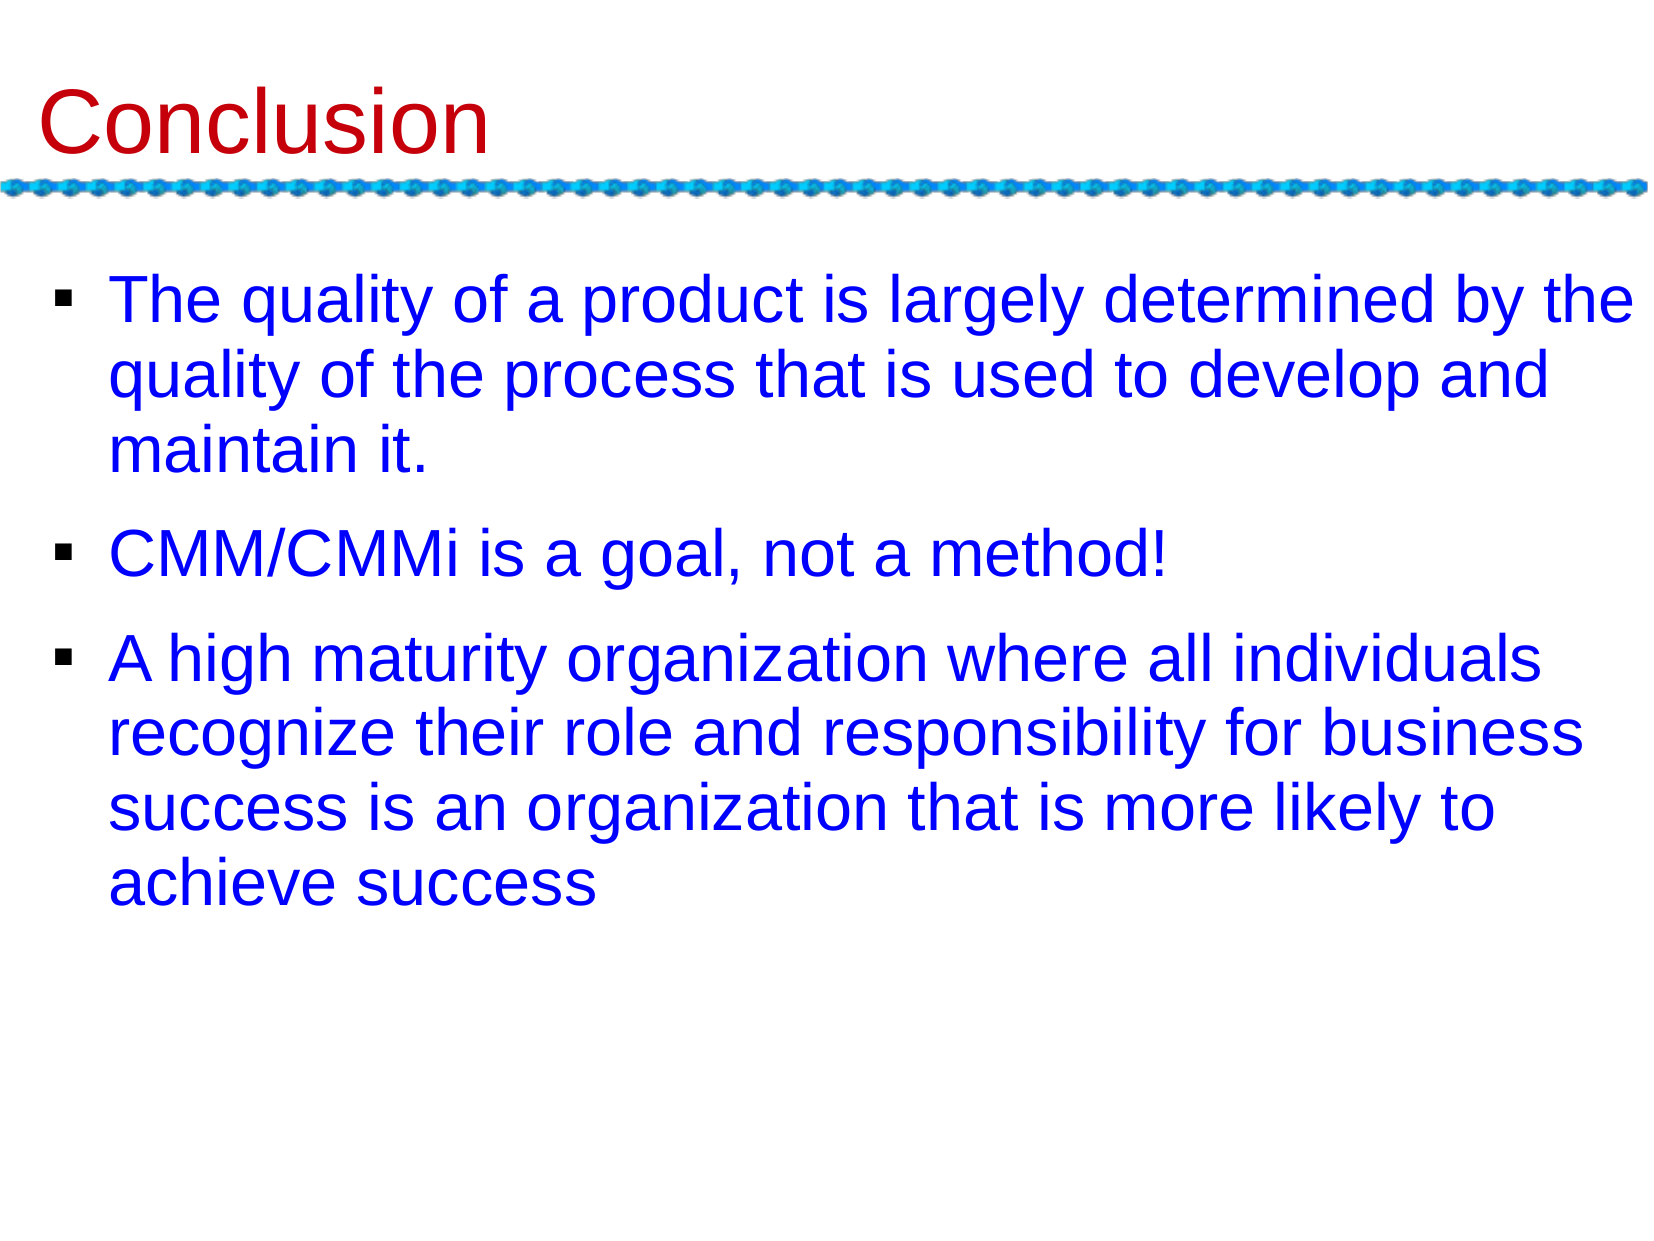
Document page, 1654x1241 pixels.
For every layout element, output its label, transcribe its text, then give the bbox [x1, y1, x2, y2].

picture [0, 178, 37, 199]
list The quality of a product is largely determined by the quality of the process that is used to develop and maintain it. CMM/CMMi is a goal, not a method! A high maturity organization where all individuals recognize their role and responsibility for business success is an organization that is more likely to achieve success [37, 262, 1651, 1163]
title Conclusion [37, 37, 1651, 208]
